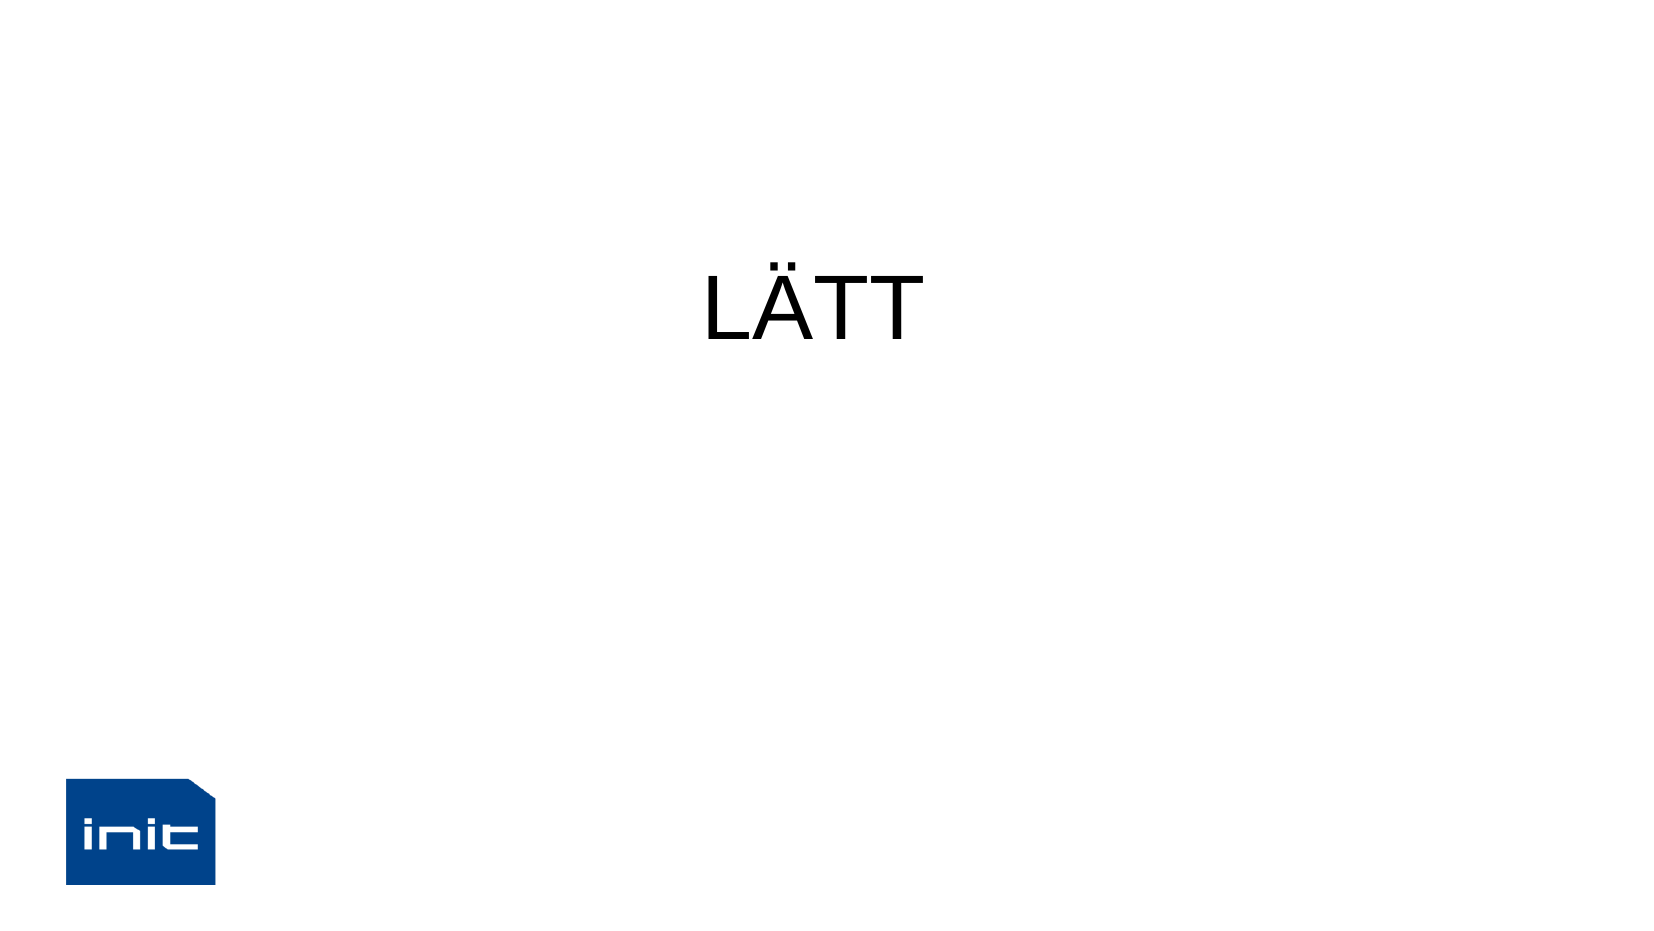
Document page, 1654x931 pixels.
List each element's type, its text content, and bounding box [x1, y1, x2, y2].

subtitle LÄTT [153, 94, 1475, 761]
picture [66, 778, 216, 885]
